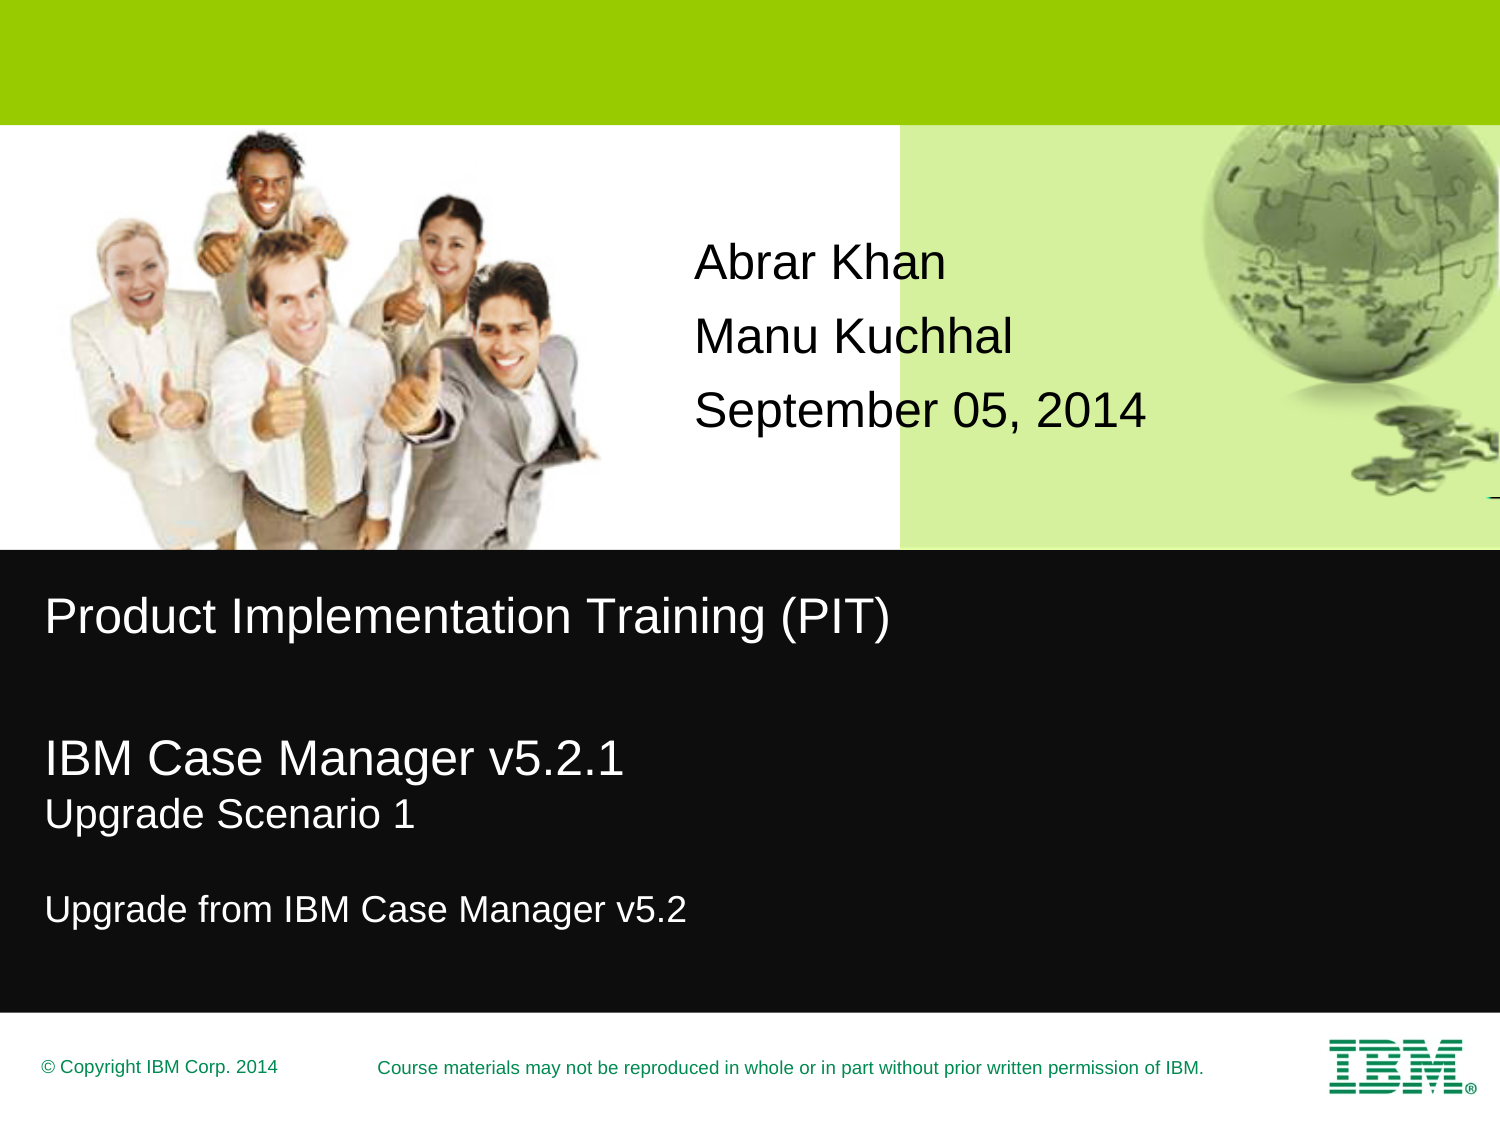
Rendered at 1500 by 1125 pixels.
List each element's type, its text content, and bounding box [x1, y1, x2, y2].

text_box Abrar Khan Manu Kuchhal September 05, 2014 [679, 220, 1470, 379]
picture [1327, 1037, 1479, 1096]
picture [12, 126, 650, 549]
text_box Product Implementation Training (PIT) [29, 574, 1164, 664]
picture [901, 403, 915, 411]
picture [900, 126, 1500, 550]
text_box IBM Case Manager v5.2.1 Upgrade Scenario 1 Upgrade from IBM Case Manager v5.2 [29, 680, 1474, 973]
